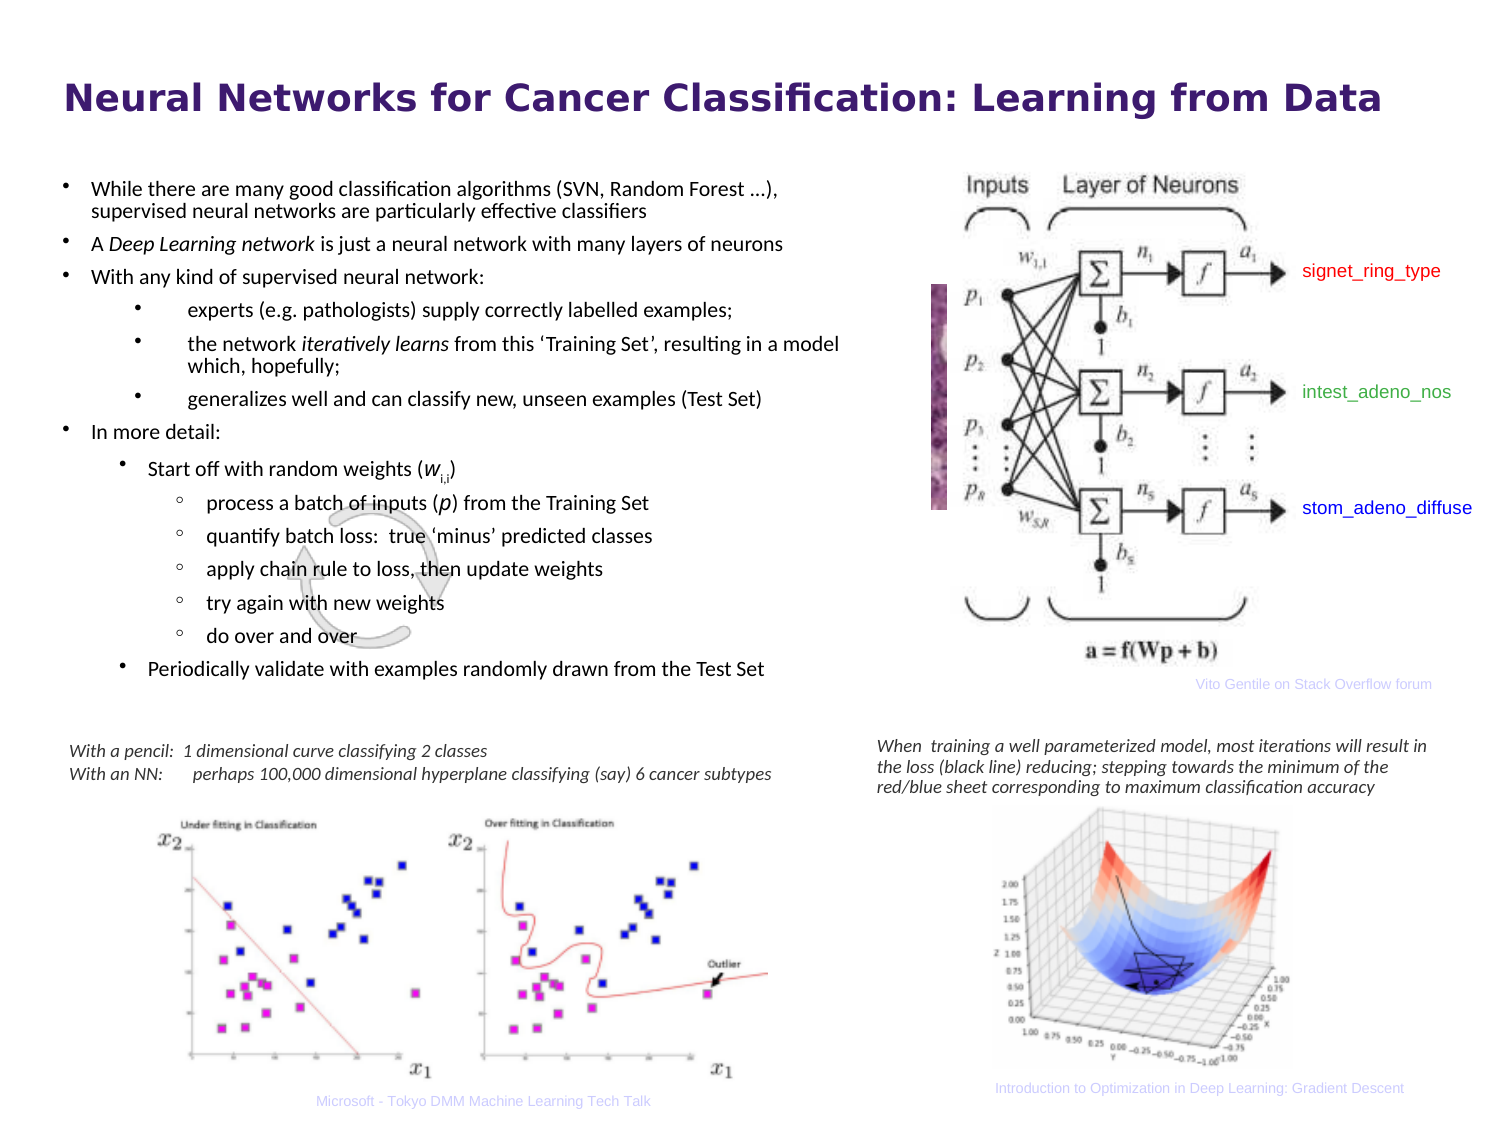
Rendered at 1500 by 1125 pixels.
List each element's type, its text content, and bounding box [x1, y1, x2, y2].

text_box When training a well parameterized model, most iterations will result in the loss (black line) reducing; stepping towards the minimum of the red/blue sheet corresponding to maximum classification accuracy [862, 728, 1465, 815]
picture [992, 815, 1293, 1070]
text_box stom_adeno_diffuse [1287, 490, 1500, 526]
text_box signet_ring_type [1287, 253, 1491, 297]
text_box intest_adeno_nos [1287, 374, 1484, 410]
title Neural Networks for Cancer Classification: Learning from Data [63, 45, 1442, 190]
picture [153, 812, 768, 1083]
list While there are many good classification algorithms (SVN, Random Forest ...), supervised neural networks are particularly effective classifiers A Deep Learning network is just a neural network with many layers of neurons With any kind of supervised neural network: experts (e.g. pathologists) supply correctly labelled examples; the network iteratively learns from this ‘Training Set’, resulting in a model which, hopefully; generalizes well and can classify new, unseen examples (Test Set) In more detail: Start off with random weights (wi,i) process a batch of inputs (p) from the Training Set quantify batch loss: true ‘minus’ predicted classes apply chain rule to loss, then update weights try again with new weights do over and over Periodically validate with examples randomly drawn from the Test Set [47, 171, 863, 691]
picture [950, 159, 1296, 677]
text_box With a pencil: 1 dimensional curve classifying 2 classes With an NN: perhaps 100,000 dimensional hyperplane classifying (say) 6 cancer subtypes [69, 739, 862, 786]
text_box Microsoft - Tokyo DMM Machine Learning Tech Talk [301, 1086, 710, 1125]
text_box Vito Gentile on Stack Overflow forum [1180, 667, 1453, 700]
text_box Introduction to Optimization in Deep Learning: Gradient Descent [980, 1073, 1429, 1105]
picture [931, 284, 947, 510]
